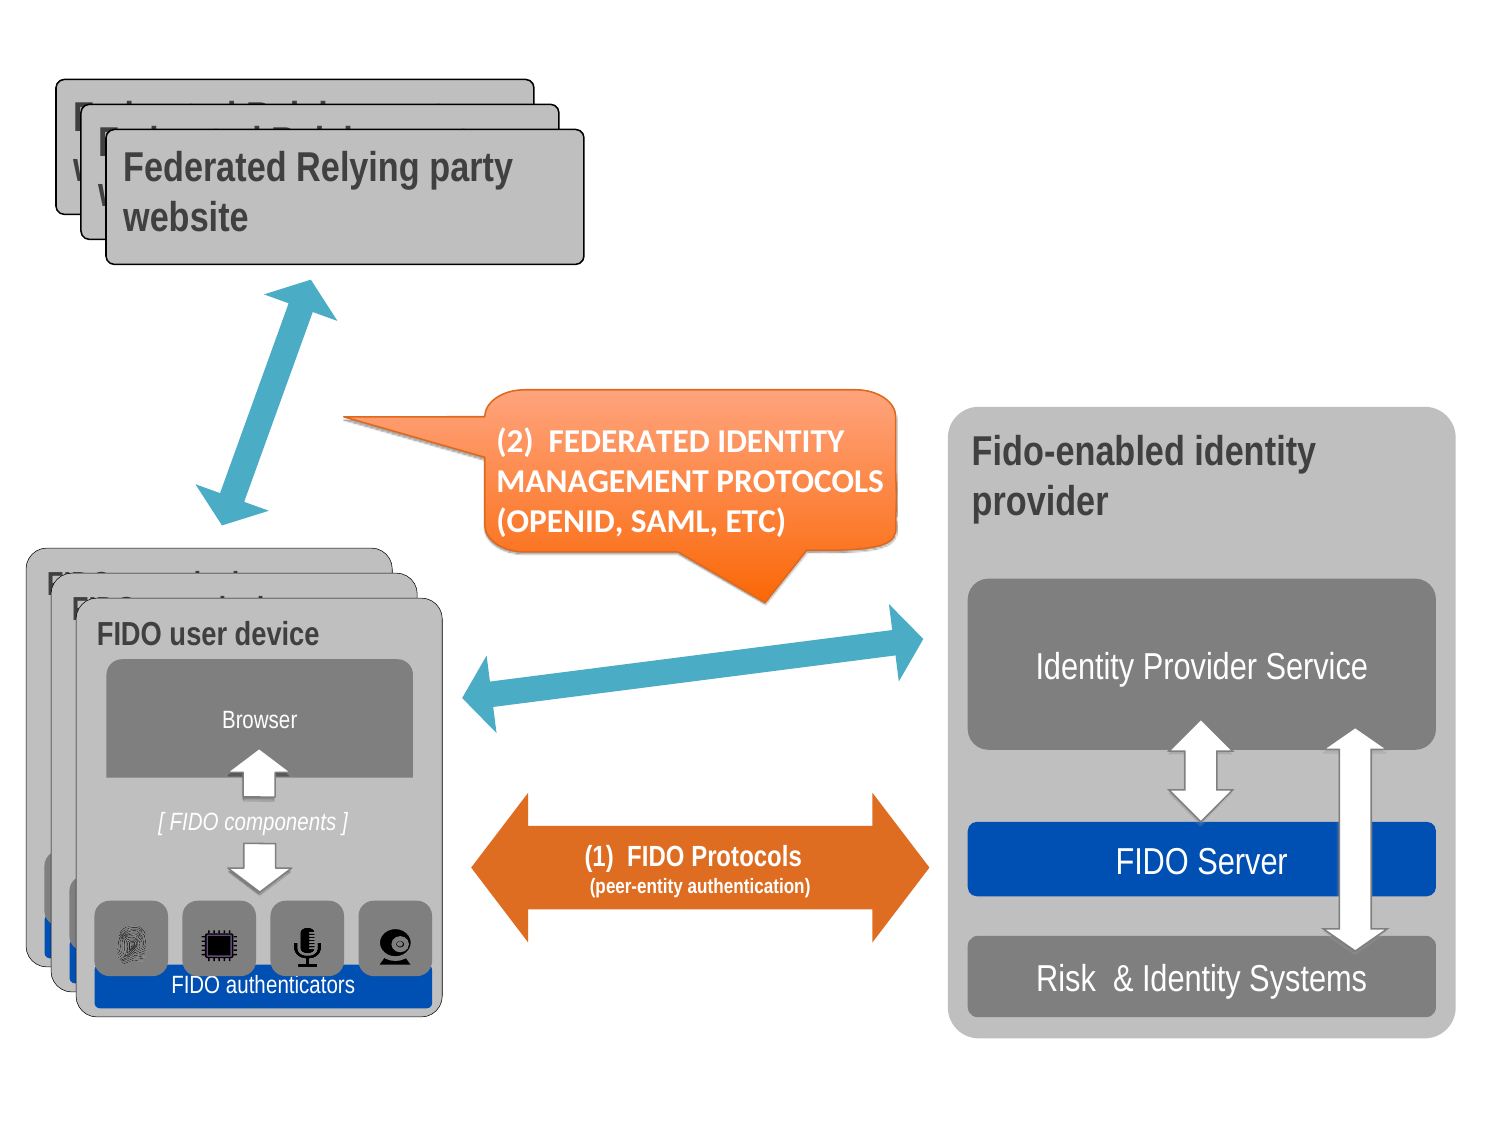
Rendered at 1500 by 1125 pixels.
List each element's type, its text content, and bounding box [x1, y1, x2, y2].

text_box [182, 900, 257, 977]
text_box Risk & Identity Systems [967, 935, 1436, 1018]
text_box Federated Relying party website [80, 104, 559, 240]
picture [114, 923, 149, 968]
text_box Federated Relying party website [55, 79, 534, 215]
text_box [1168, 719, 1233, 822]
text_box Browser [106, 659, 413, 778]
text_box FIDO user device [26, 548, 393, 967]
text_box [69, 878, 76, 949]
text_box Federated Relying party website [106, 129, 584, 265]
text_box [227, 847, 292, 893]
text_box (1) FIDO Protocols (peer-entity authentication) [472, 795, 929, 941]
text_box FIDO user device [51, 573, 418, 992]
text_box [463, 606, 923, 731]
text_box FIDO authenticators [94, 964, 433, 1009]
text_box [94, 900, 169, 977]
text_box [270, 900, 345, 977]
text_box [197, 280, 336, 525]
text_box FIDO user device [76, 598, 443, 1017]
text_box FIDO Server [967, 821, 1339, 897]
text_box Fido-enabled identity provider [947, 406, 1456, 1039]
text_box (2) FEDERATED IDENTITY MANAGEMENT PROTOCOLS (OPENID, SAML, ETC) [481, 435, 975, 565]
text_box [ FIDO components ] [94, 795, 413, 847]
text_box [1323, 727, 1388, 952]
text_box FIDO Server [1372, 821, 1436, 897]
text_box [44, 853, 51, 924]
text_box [700, 565, 795, 603]
text_box Identity Provider Service [967, 578, 1436, 750]
picture [294, 928, 321, 967]
text_box [227, 748, 292, 795]
text_box [358, 900, 433, 977]
text_box [343, 389, 896, 457]
